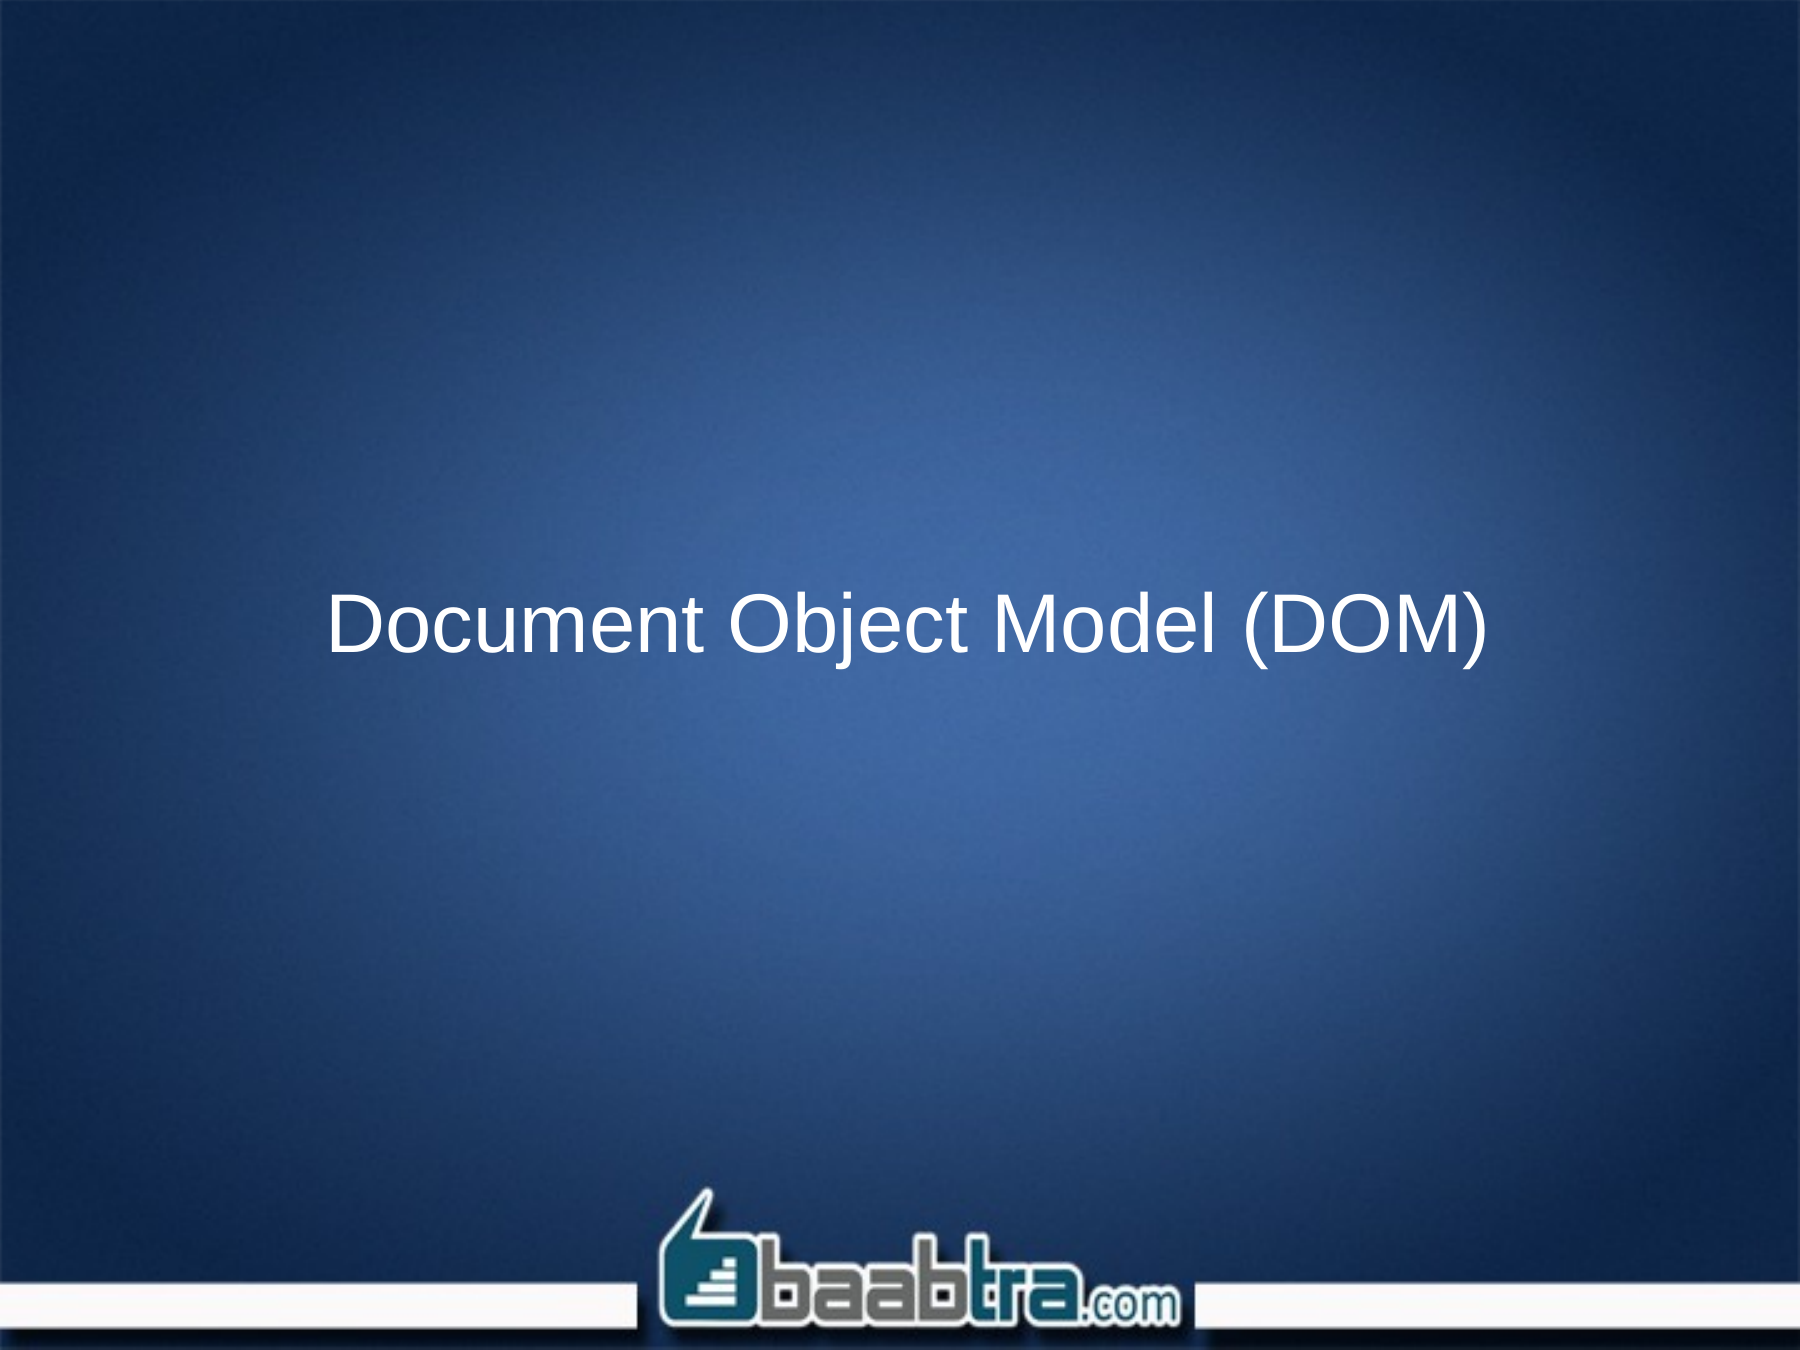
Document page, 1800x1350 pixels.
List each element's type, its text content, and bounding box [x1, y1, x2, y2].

title Document Object Model (DOM) [98, 506, 1719, 732]
picture [0, 0, 1800, 1350]
